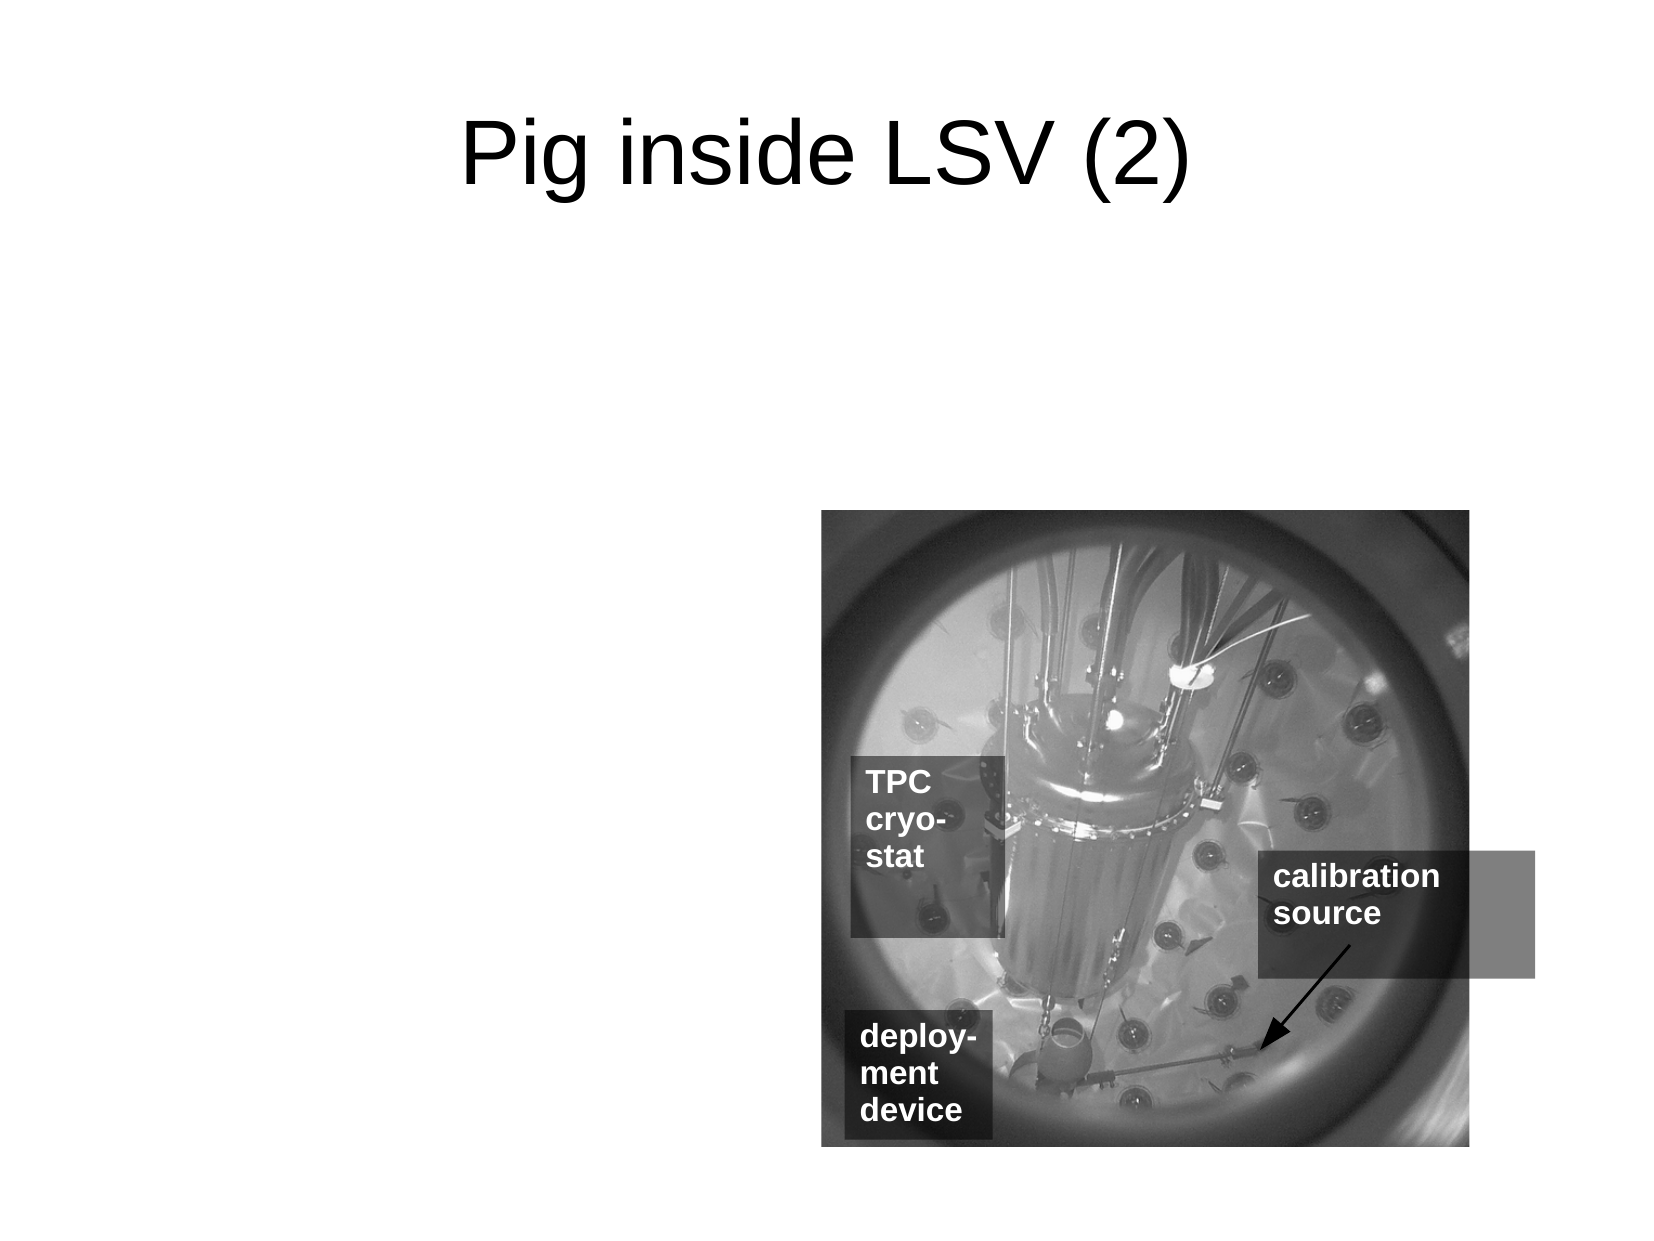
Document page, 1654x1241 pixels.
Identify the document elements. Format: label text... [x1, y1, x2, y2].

text_box TPC cryo- stat [850, 756, 1006, 938]
text_box calibration source [1258, 850, 1536, 979]
picture [821, 510, 1470, 1147]
title Pig inside LSV (2) [82, 49, 1571, 257]
text_box deploy- ment device [844, 1010, 993, 1140]
